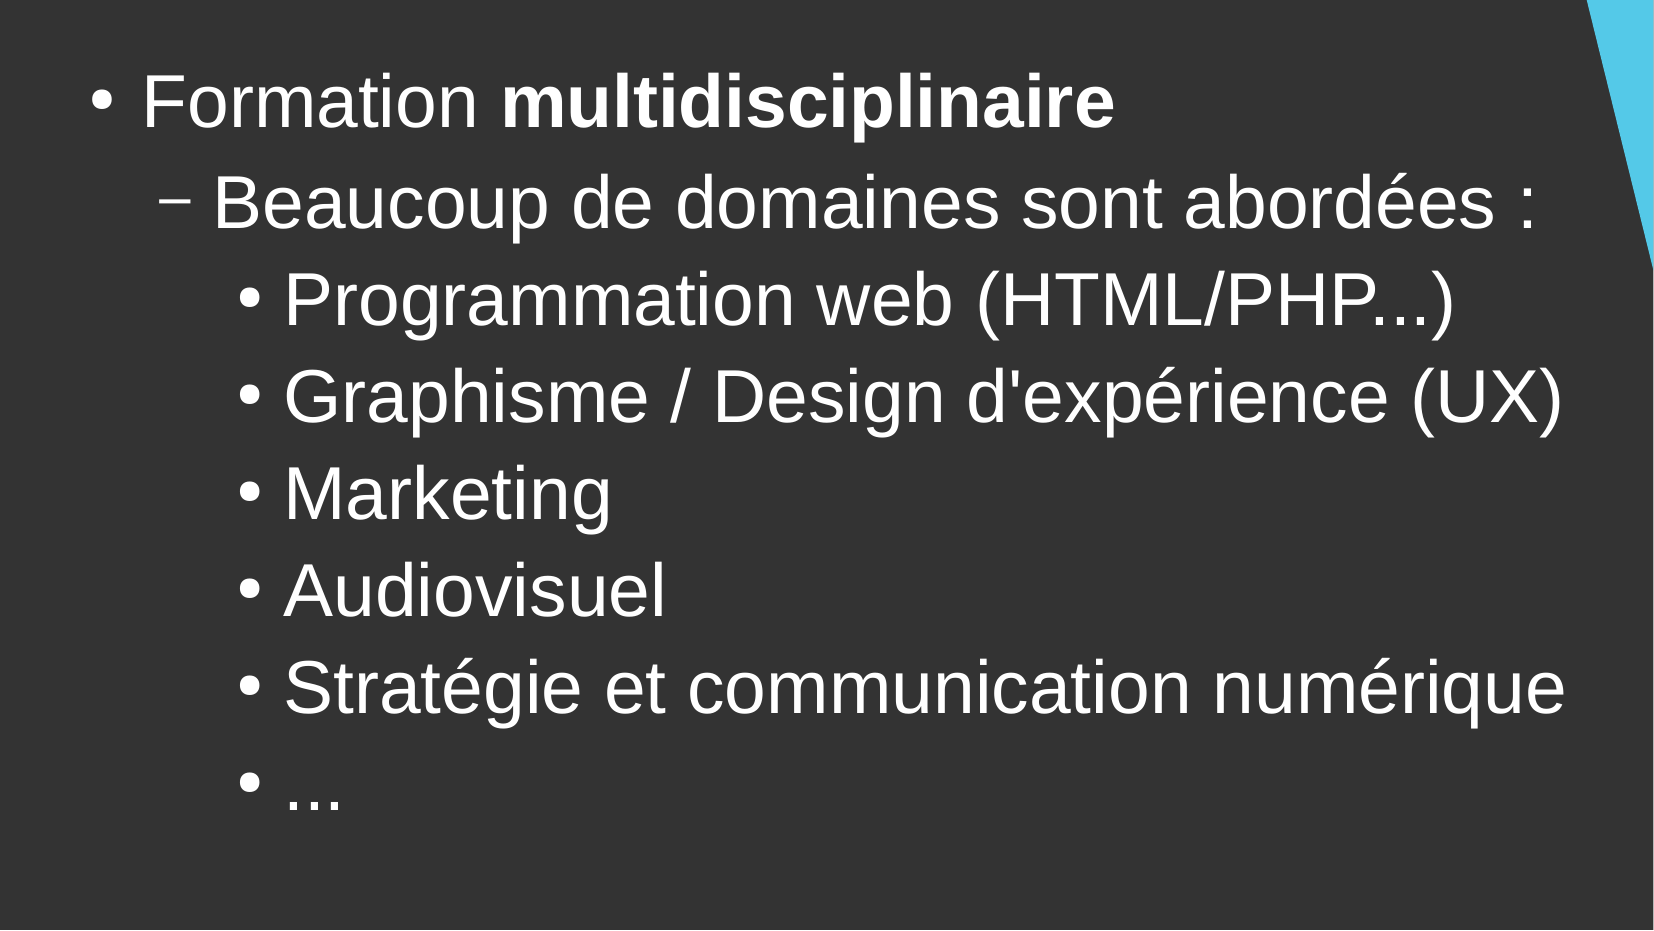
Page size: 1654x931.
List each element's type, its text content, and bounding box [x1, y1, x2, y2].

list Formation multidisciplinaire Beaucoup de domaines sont abordées : Programmation web (HTML/PHP...) Graphisme / Design d'expérience (UX) Marketing Audiovisuel Stratégie et communication numérique ... [70, 59, 1595, 851]
text_box [1586, 0, 1654, 273]
